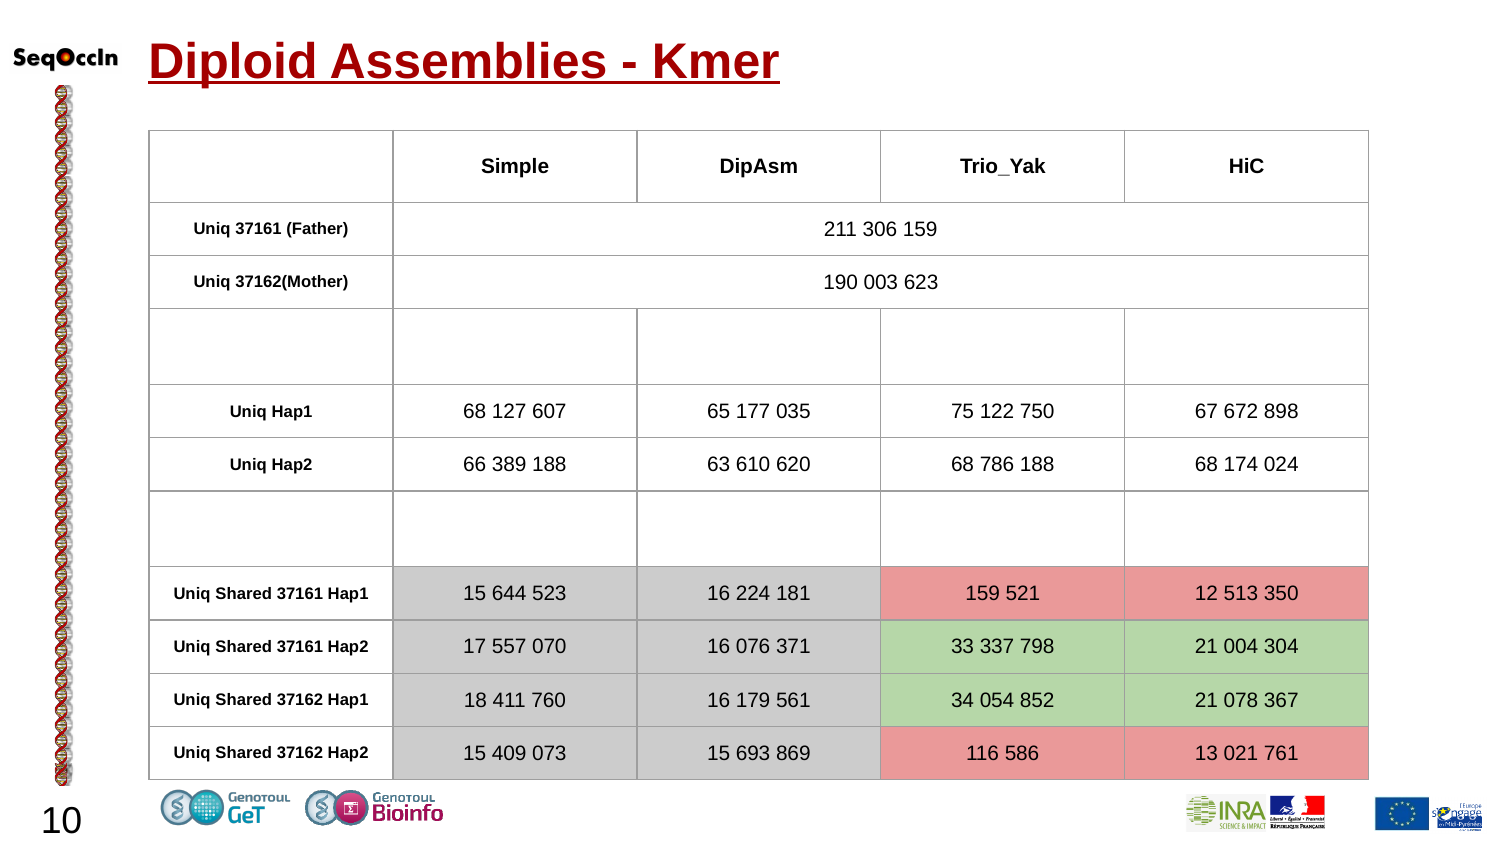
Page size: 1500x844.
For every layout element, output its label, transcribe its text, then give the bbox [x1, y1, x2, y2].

table_cell [1125, 492, 1368, 566]
picture [9, 43, 122, 74]
table_cell 159 521 [881, 567, 1124, 619]
table_header Trio_Yak [881, 160, 1124, 202]
table_cell [638, 309, 880, 384]
picture [156, 785, 294, 830]
table_header [150, 160, 392, 202]
text_box Diploid Assemblies - Kmer [137, 22, 1378, 160]
picture [55, 85, 68, 786]
table_cell 16 179 561 [638, 674, 880, 726]
table_cell 16 224 181 [638, 567, 880, 619]
table_cell [1125, 309, 1368, 384]
table_header DipAsm [638, 160, 880, 202]
table_cell 15 693 869 [638, 727, 880, 779]
table_cell 63 610 620 [638, 438, 880, 490]
table_cell 65 177 035 [638, 385, 880, 437]
table_cell 21 078 367 [1125, 674, 1368, 726]
table_cell 21 004 304 [1125, 621, 1368, 673]
table_header Simple [394, 160, 636, 202]
table_cell [150, 309, 392, 384]
table_cell [394, 492, 636, 566]
table_cell 16 076 371 [638, 621, 880, 673]
table_cell Uniq 37162(Mother) [150, 256, 392, 308]
table_cell 190 003 623 [394, 256, 1368, 308]
table_cell 75 122 750 [881, 385, 1124, 437]
table_cell Uniq Shared 37161 Hap1 [150, 567, 392, 619]
table_cell 17 557 070 [394, 621, 636, 673]
table_cell 33 337 798 [881, 621, 1124, 673]
table_cell Uniq Shared 37162 Hap2 [150, 727, 392, 779]
table_cell [150, 492, 392, 566]
table_cell 66 389 188 [394, 438, 636, 490]
table_cell 67 672 898 [1125, 385, 1368, 437]
table_cell [394, 309, 636, 384]
table_cell [881, 492, 1124, 566]
picture [300, 785, 448, 830]
table_cell 15 409 073 [394, 727, 636, 779]
table_cell 15 644 523 [394, 567, 636, 619]
table_cell 13 021 761 [1125, 727, 1368, 779]
table_cell 12 513 350 [1125, 567, 1368, 619]
picture [1270, 795, 1325, 829]
table_cell Uniq 37161 (Father) [150, 203, 392, 255]
picture [1185, 794, 1267, 832]
table_cell 68 786 188 [881, 438, 1124, 490]
table_cell 116 586 [881, 727, 1124, 779]
table_cell 18 411 760 [394, 674, 636, 726]
table_cell Uniq Hap2 [150, 438, 392, 490]
table_cell [881, 309, 1124, 384]
table_header HiC [1125, 160, 1368, 202]
table_cell Uniq Shared 37161 Hap2 [150, 621, 392, 673]
table_cell Uniq Hap1 [150, 385, 392, 437]
table_cell 68 127 607 [394, 385, 636, 437]
table_cell Uniq Shared 37162 Hap1 [150, 674, 392, 726]
picture [1374, 796, 1487, 834]
table_cell [638, 492, 880, 566]
table_cell 68 174 024 [1125, 438, 1368, 490]
table_cell 211 306 159 [394, 203, 1368, 255]
table_cell 34 054 852 [881, 674, 1124, 726]
